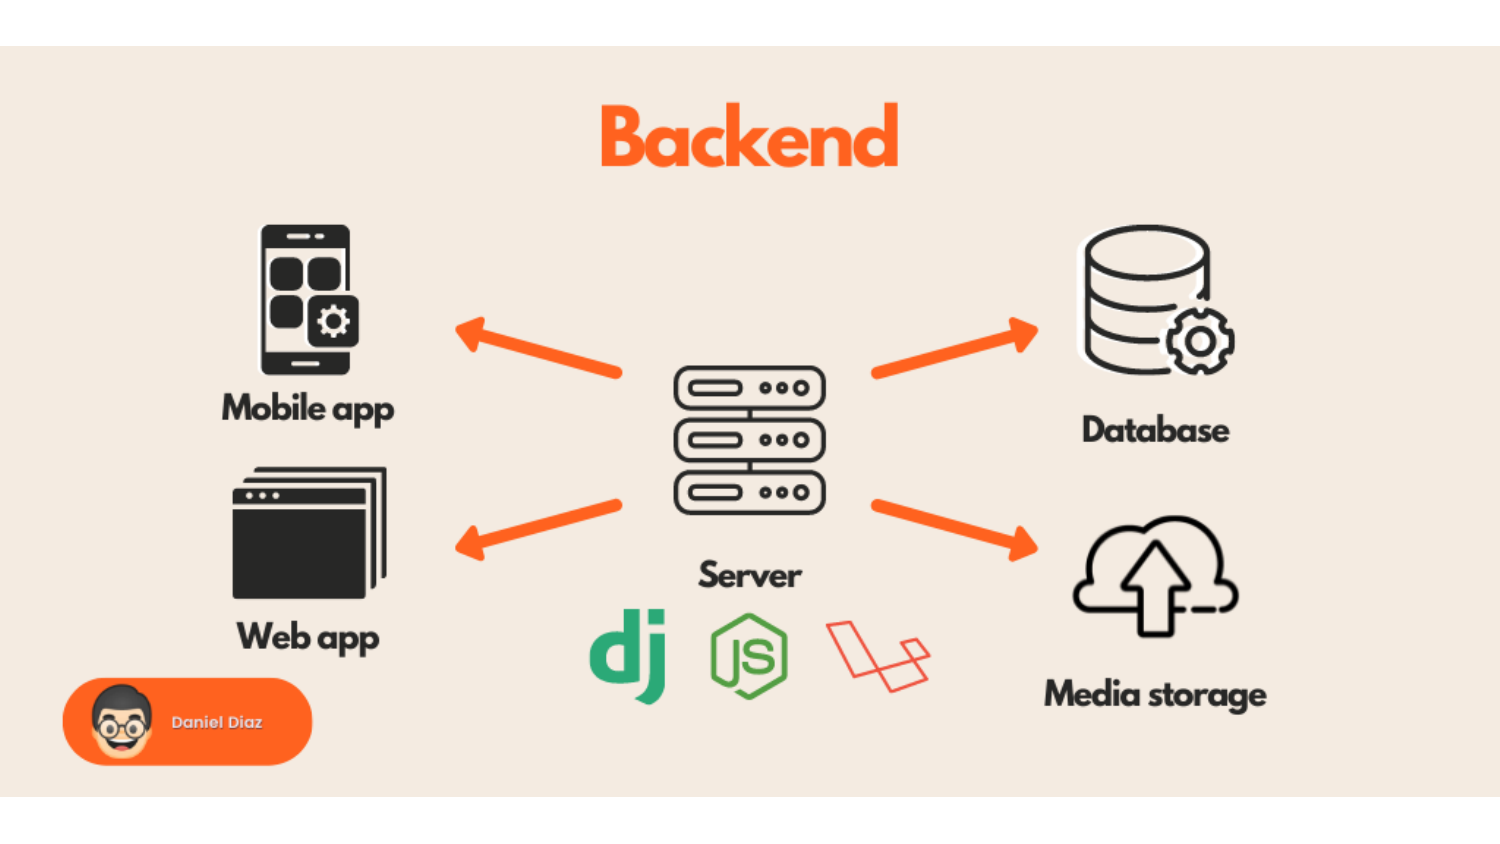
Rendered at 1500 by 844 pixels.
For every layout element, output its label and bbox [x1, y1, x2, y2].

picture [0, 46, 1500, 797]
